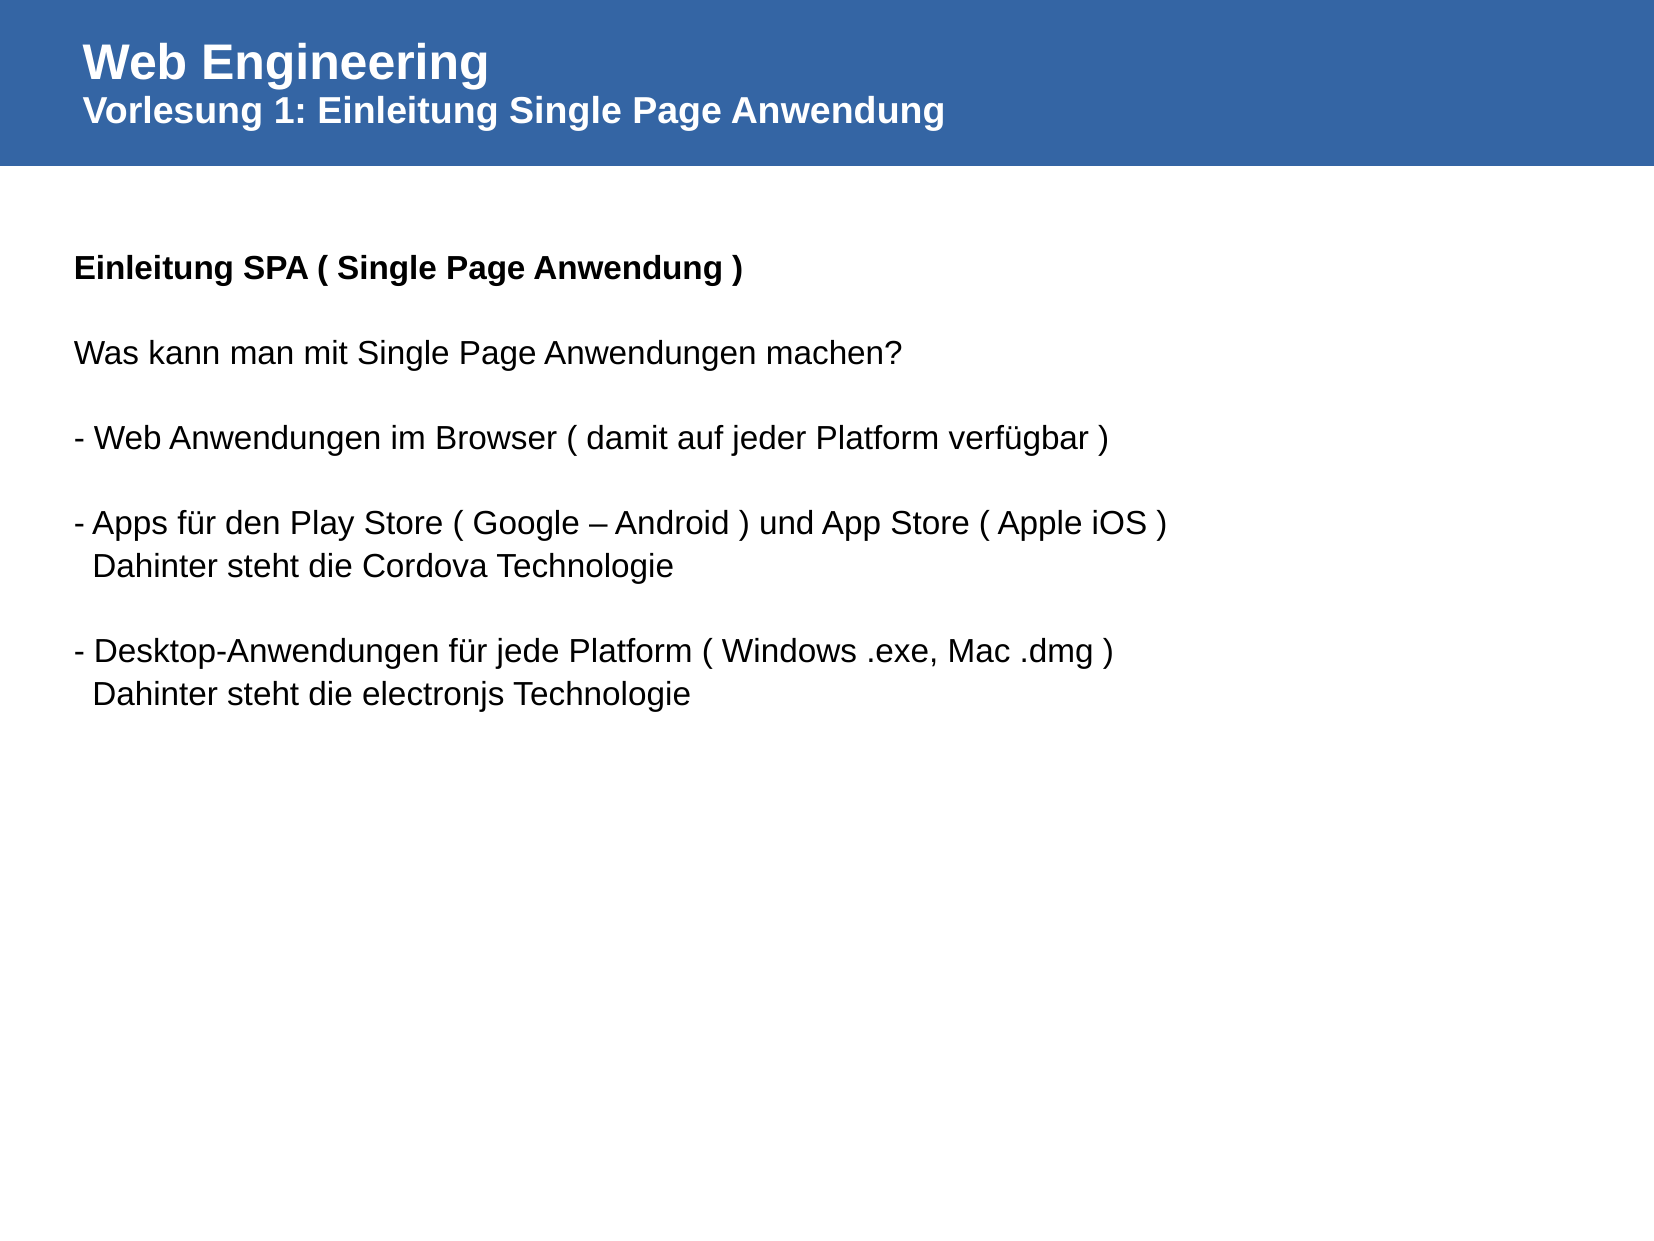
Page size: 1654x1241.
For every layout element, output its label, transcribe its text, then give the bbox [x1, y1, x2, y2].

title Web Engineering Vorlesung 1: Einleitung Single Page Anwendung [82, 0, 1571, 166]
text_box Einleitung SPA ( Single Page Anwendung ) Was kann man mit Single Page Anwendungen machen? - Web Anwendungen im Browser ( damit auf jeder Platform verfügbar ) - Apps für den Play Store ( Google – Android ) und App Store ( Apple iOS ) Dahinter steht die Cordova Technologie - Desktop-Anwendungen für jede Platform ( Windows .exe, Mac .dmg ) Dahinter steht die electronjs Technologie [59, 236, 1440, 916]
